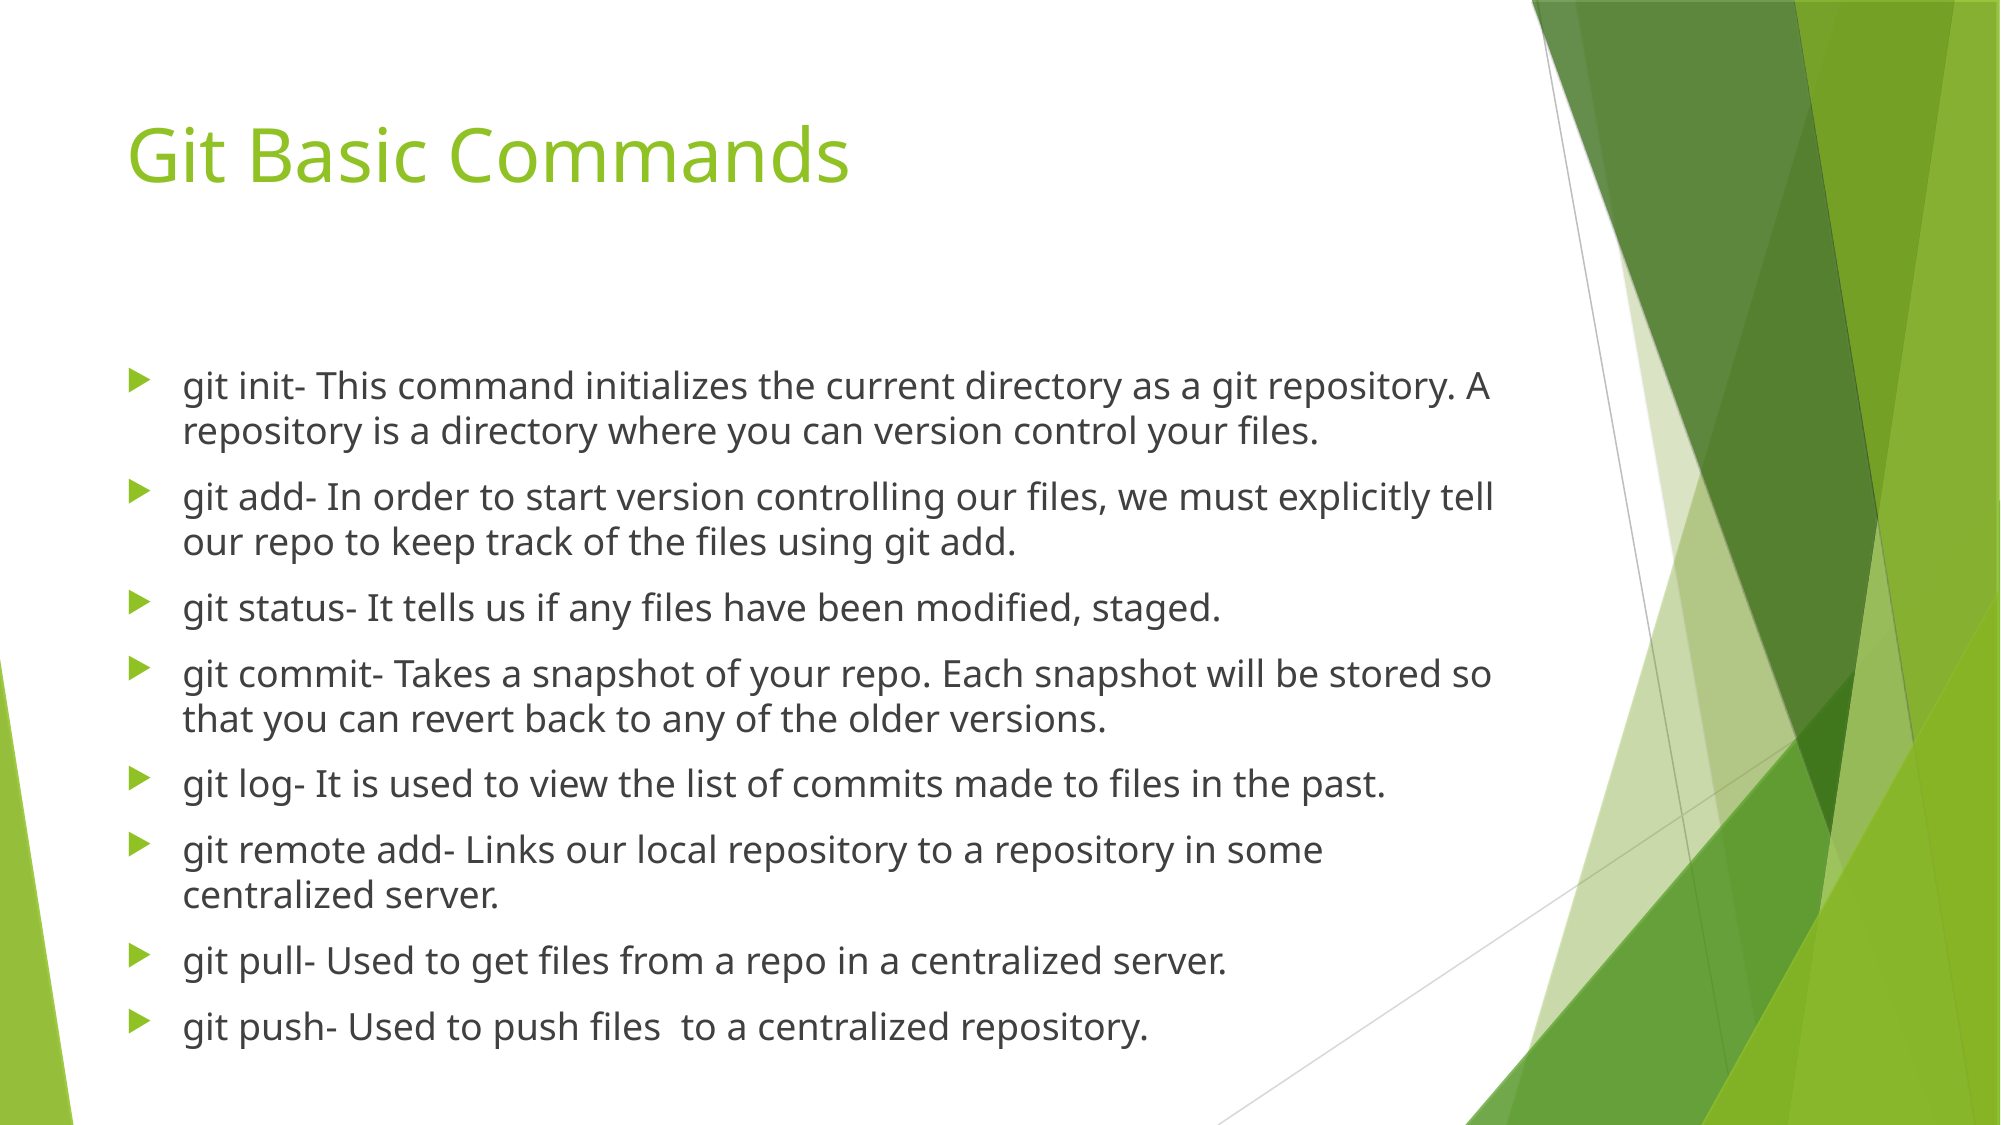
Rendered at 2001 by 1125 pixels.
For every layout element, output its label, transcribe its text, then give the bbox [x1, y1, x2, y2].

list git init- This command initializes the current directory as a git repository. A repository is a directory where you can version control your files. git add- In order to start version controlling our files, we must explicitly tell our repo to keep track of the files using git add. git status- It tells us if any files have been modified, staged. git commit- Takes a snapshot of your repo. Each snapshot will be stored so that you can revert back to any of the older versions. git log- It is used to view the list of commits made to files in the past. git remote add- Links our local repository to a repository in some centralized server. git pull- Used to get files from a repo in a centralized server. git push- Used to push files to a centralized repository. [111, 354, 1522, 992]
title Git Basic Commands [111, 99, 1522, 317]
